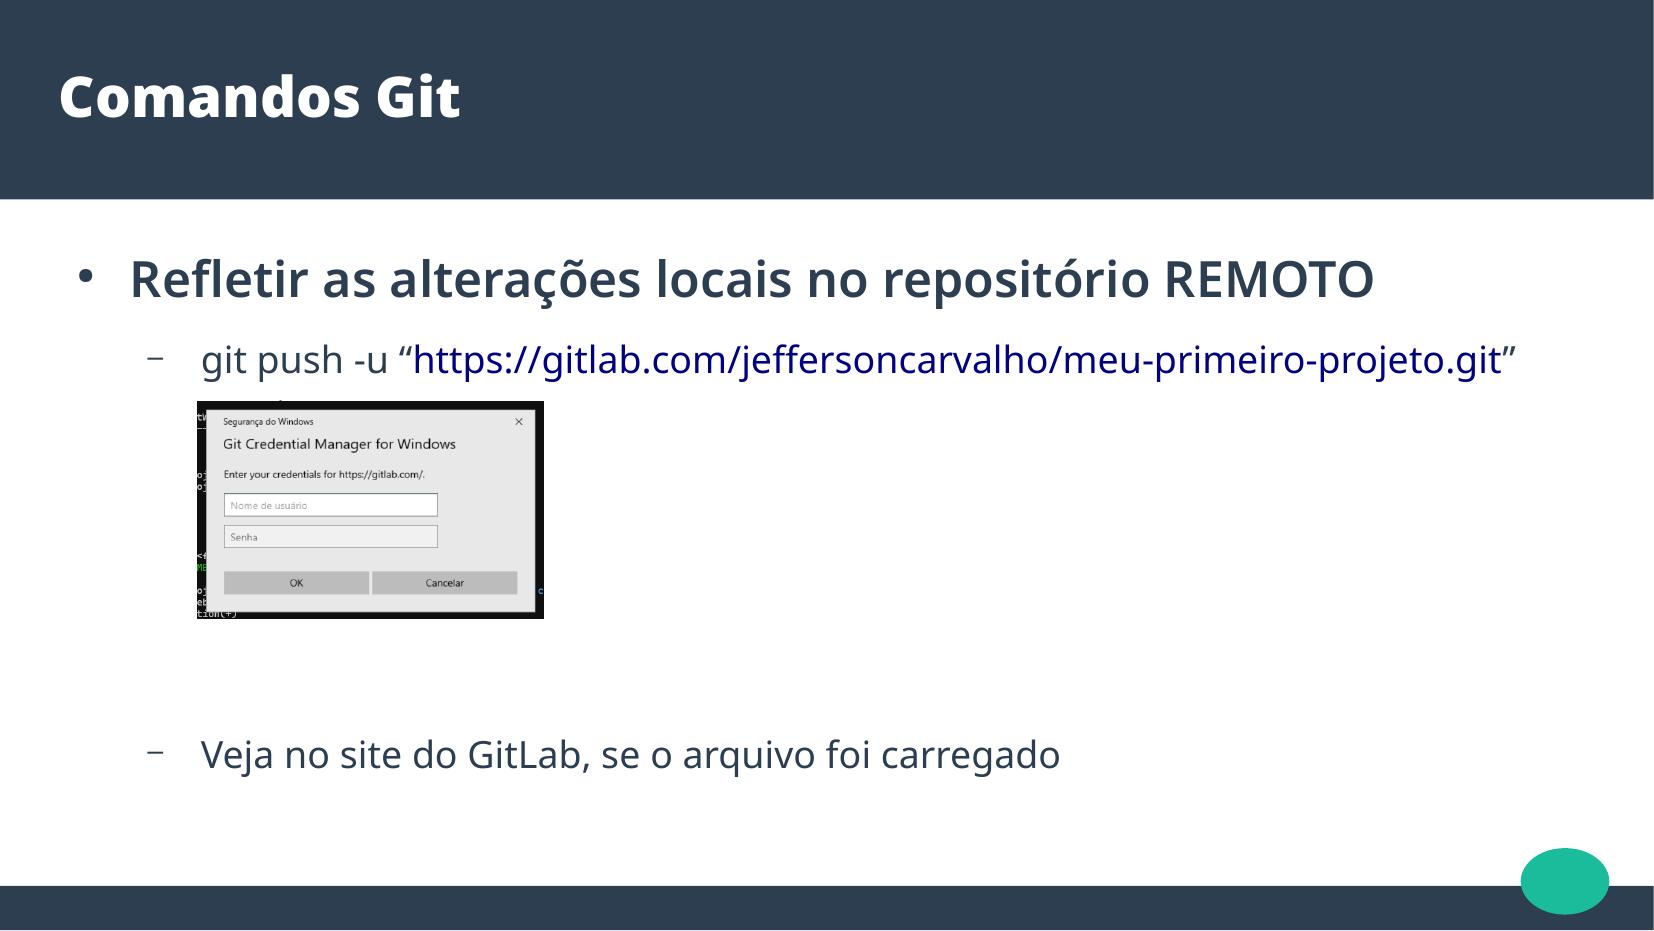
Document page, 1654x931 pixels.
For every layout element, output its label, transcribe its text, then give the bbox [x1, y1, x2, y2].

list Refletir as alterações locais no repositório REMOTO git push -u “https://gitlab.com/jeffersoncarvalho/meu-primeiro-projeto.git” master Veja no site do GitLab, se o arquivo foi carregado [59, 243, 1595, 864]
picture [197, 401, 544, 619]
title Comandos Git [59, 37, 1595, 156]
